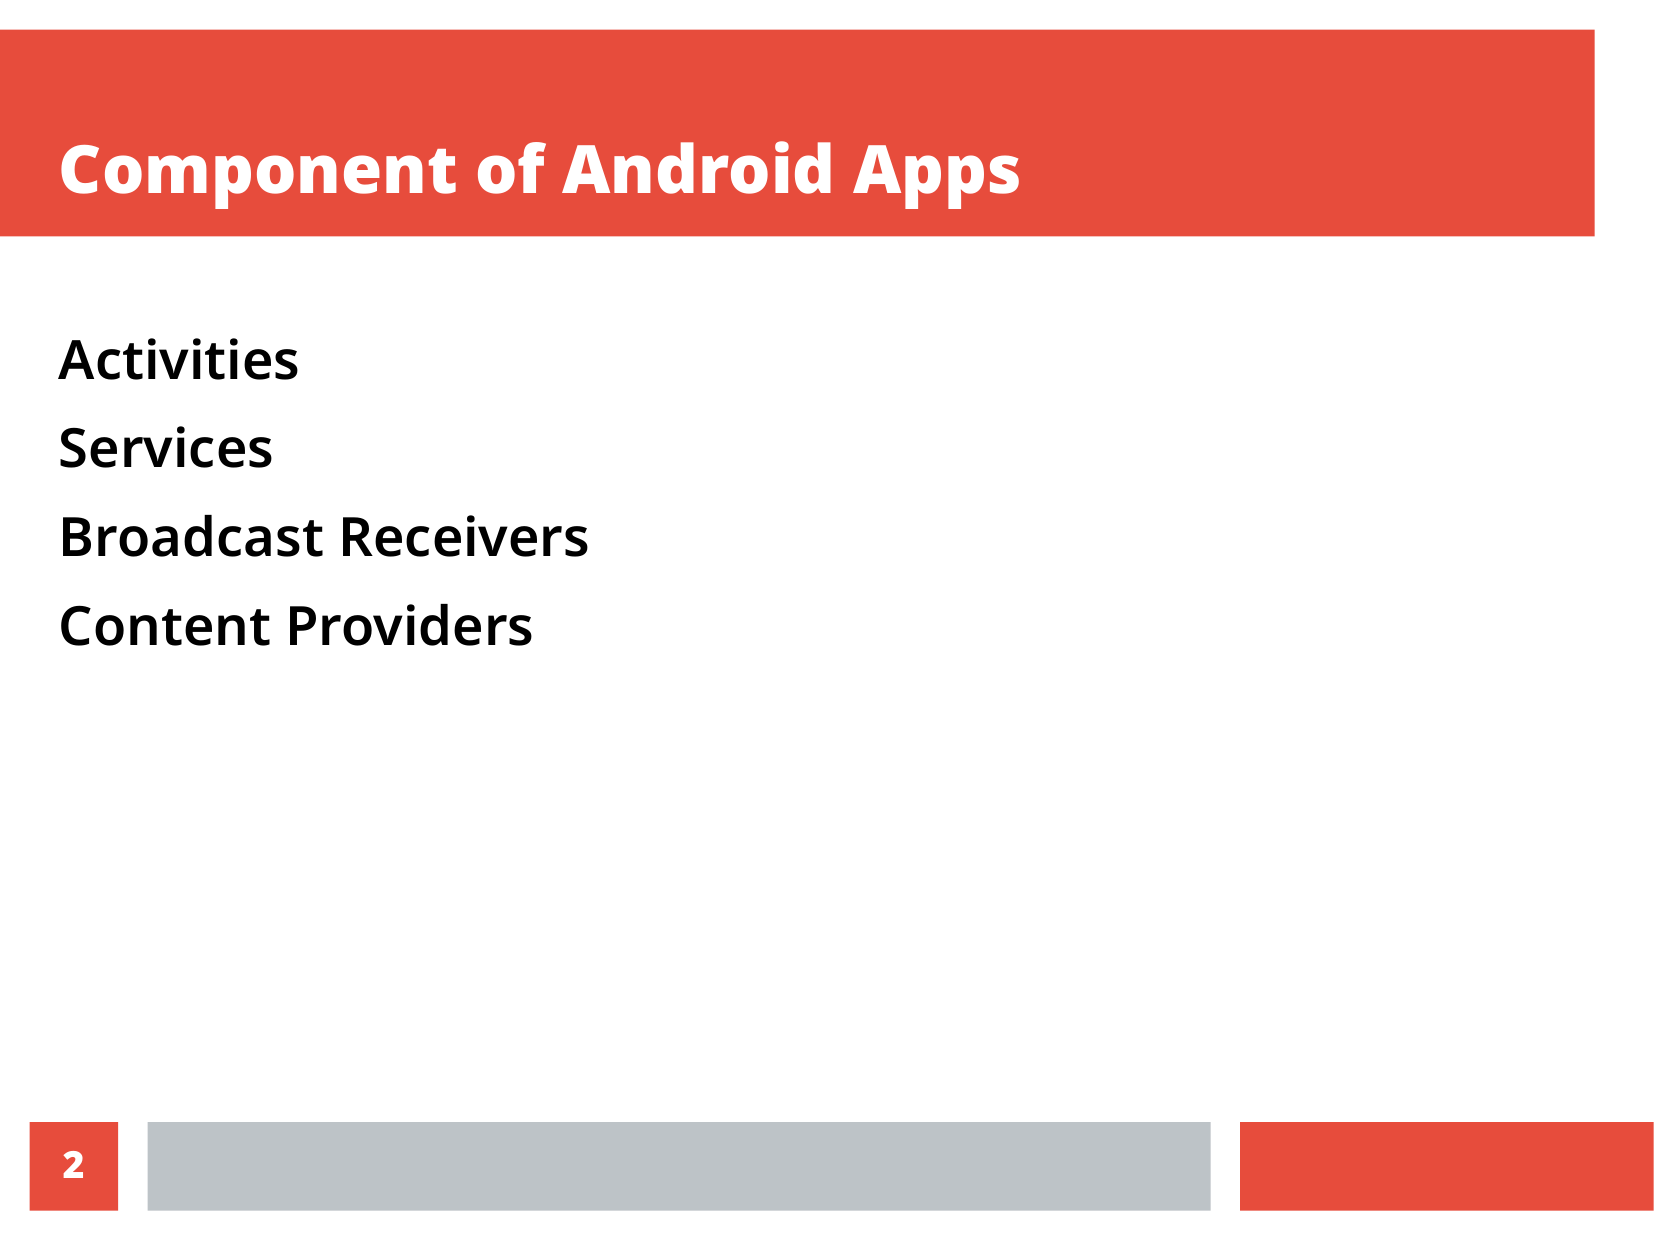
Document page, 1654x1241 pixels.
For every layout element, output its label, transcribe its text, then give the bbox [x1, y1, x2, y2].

text_box [29, 1122, 119, 1211]
title Component of Android Apps [59, 59, 1595, 207]
list Activities Services Broadcast Receivers Content Providers [59, 324, 1565, 1093]
